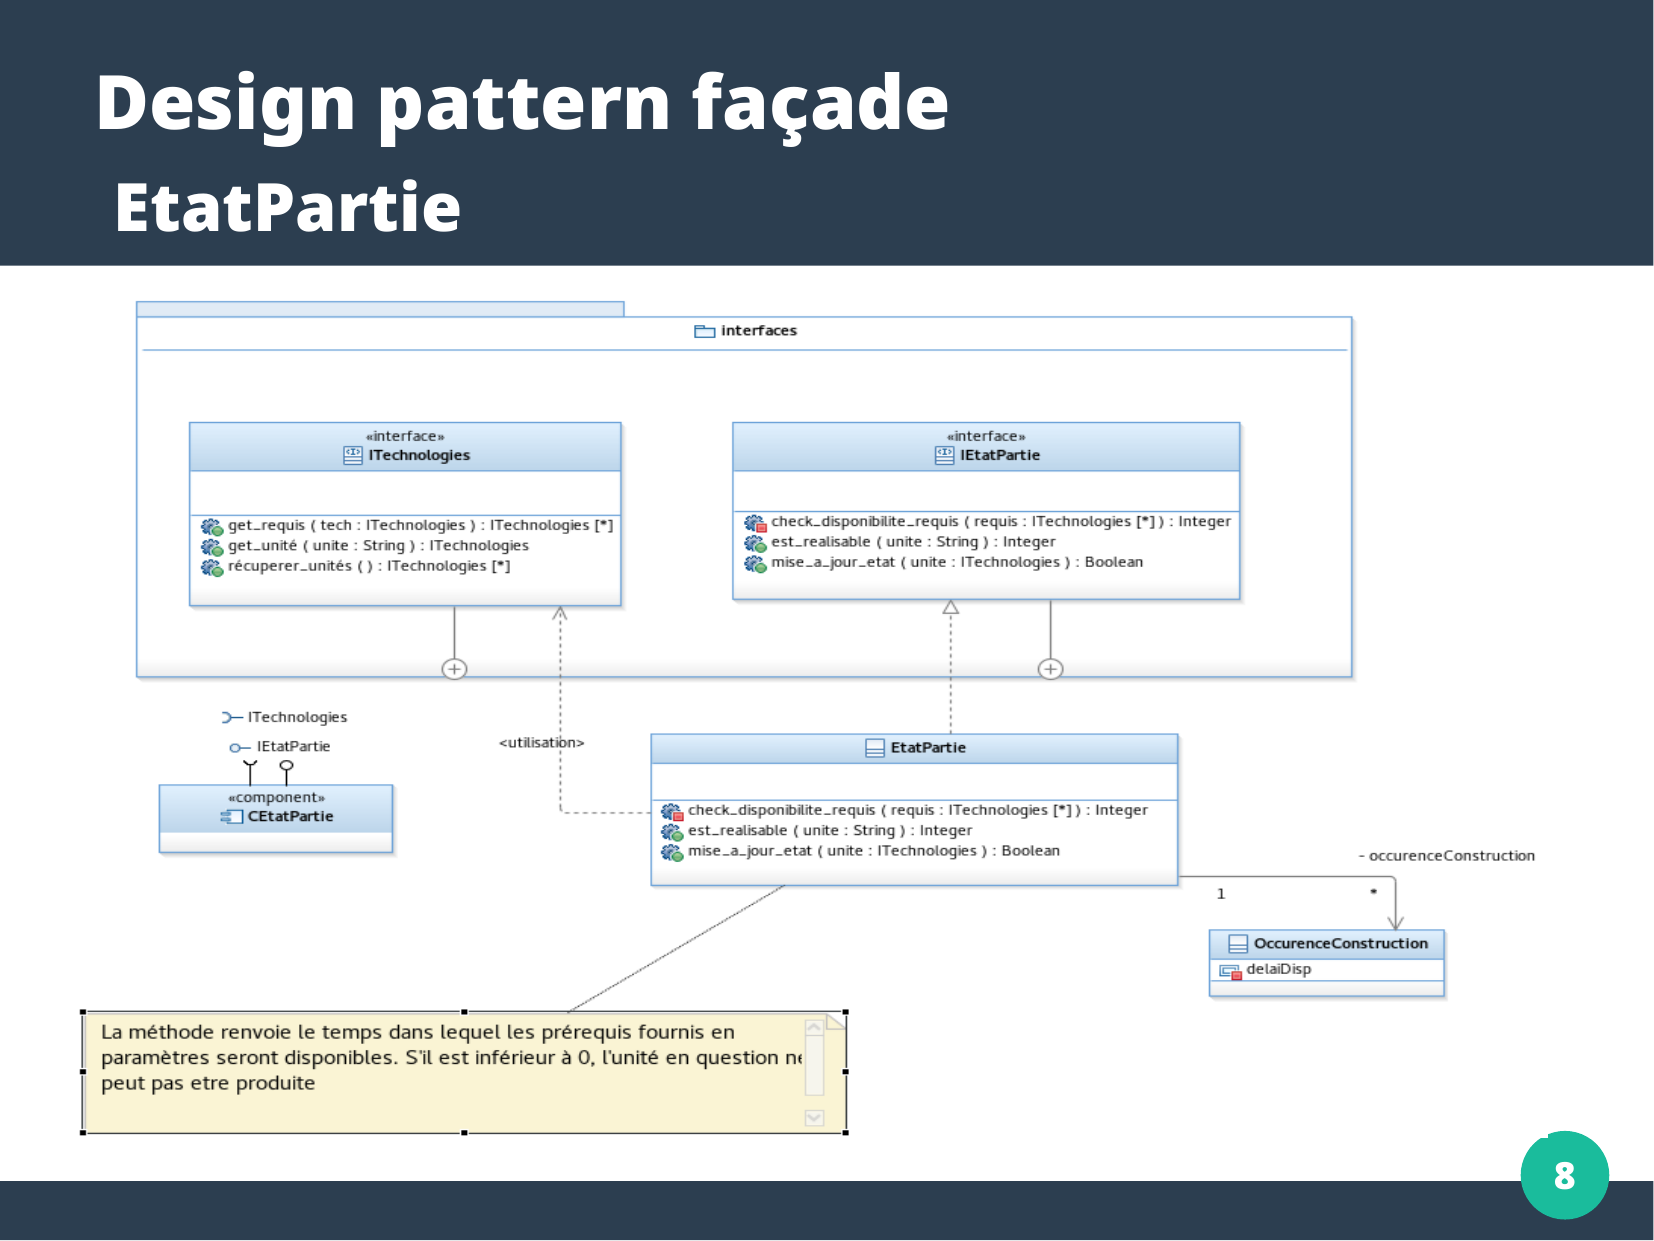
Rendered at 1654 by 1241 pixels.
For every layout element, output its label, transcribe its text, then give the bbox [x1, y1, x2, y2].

picture [56, 291, 1548, 1138]
title Design pattern façade EtatPartie [59, 49, 1595, 207]
